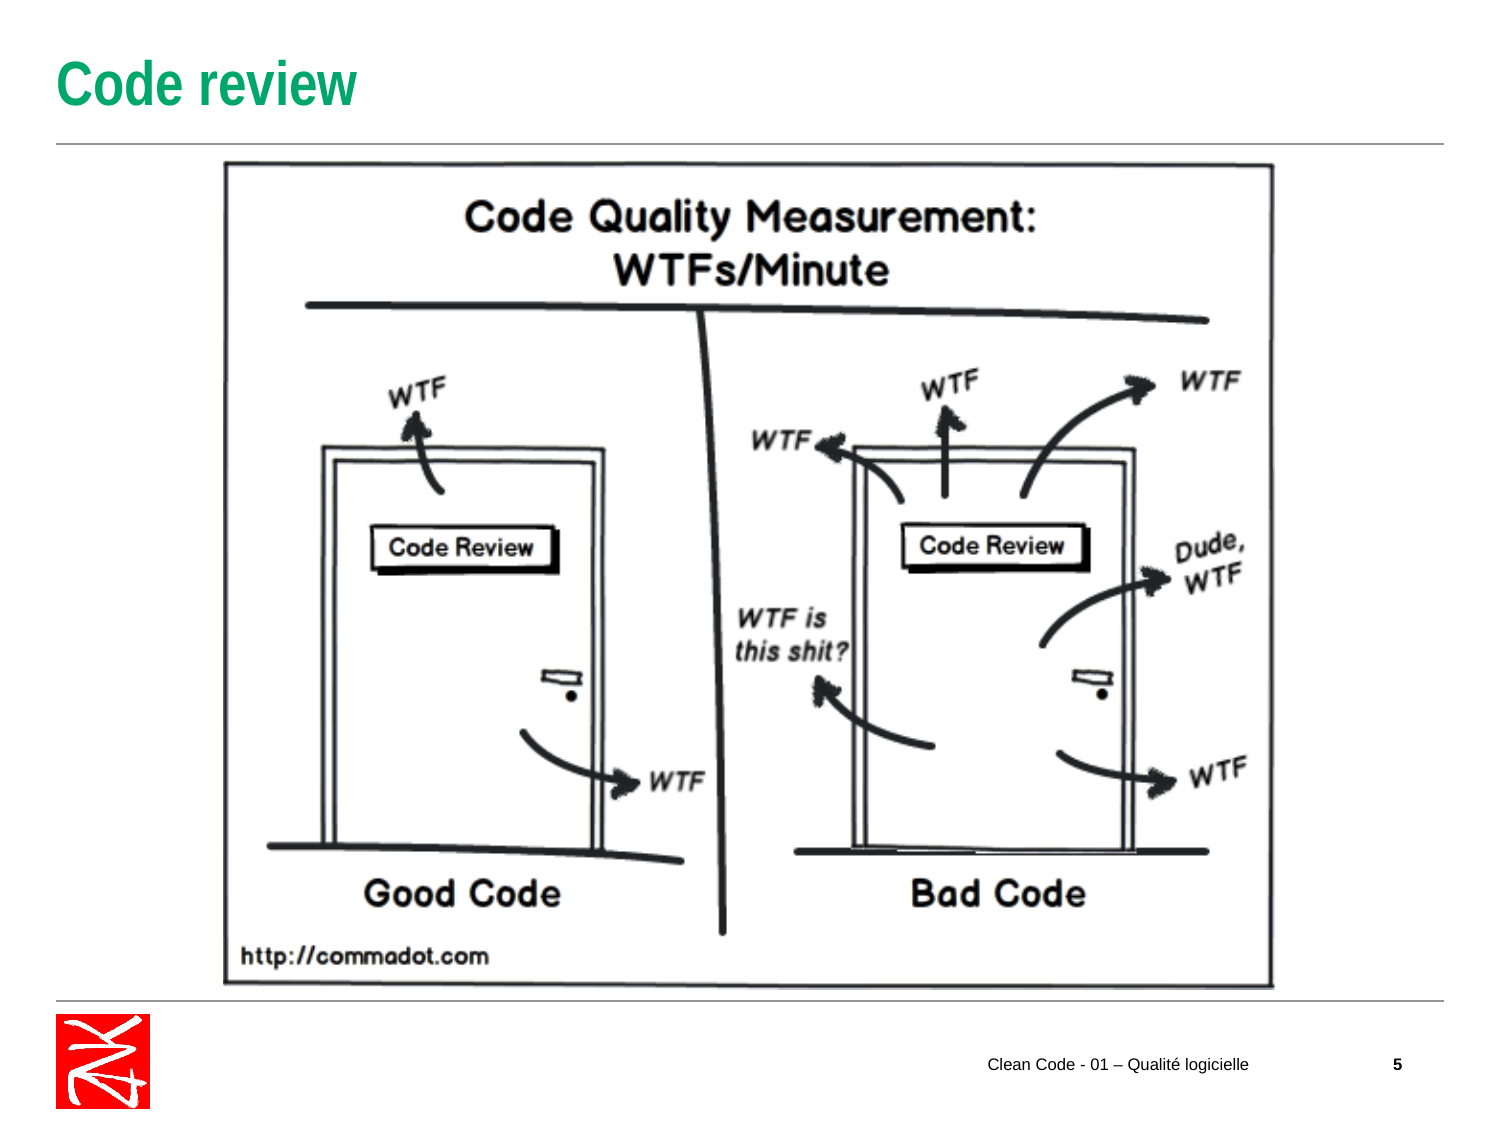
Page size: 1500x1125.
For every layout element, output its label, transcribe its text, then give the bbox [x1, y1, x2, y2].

slide_number <number> [1372, 1049, 1403, 1079]
picture [55, 1014, 151, 1109]
footer Clean Code - 01 – Qualité logicielle [919, 1049, 1250, 1079]
title Code review [56, 18, 1444, 142]
picture [223, 160, 1277, 990]
